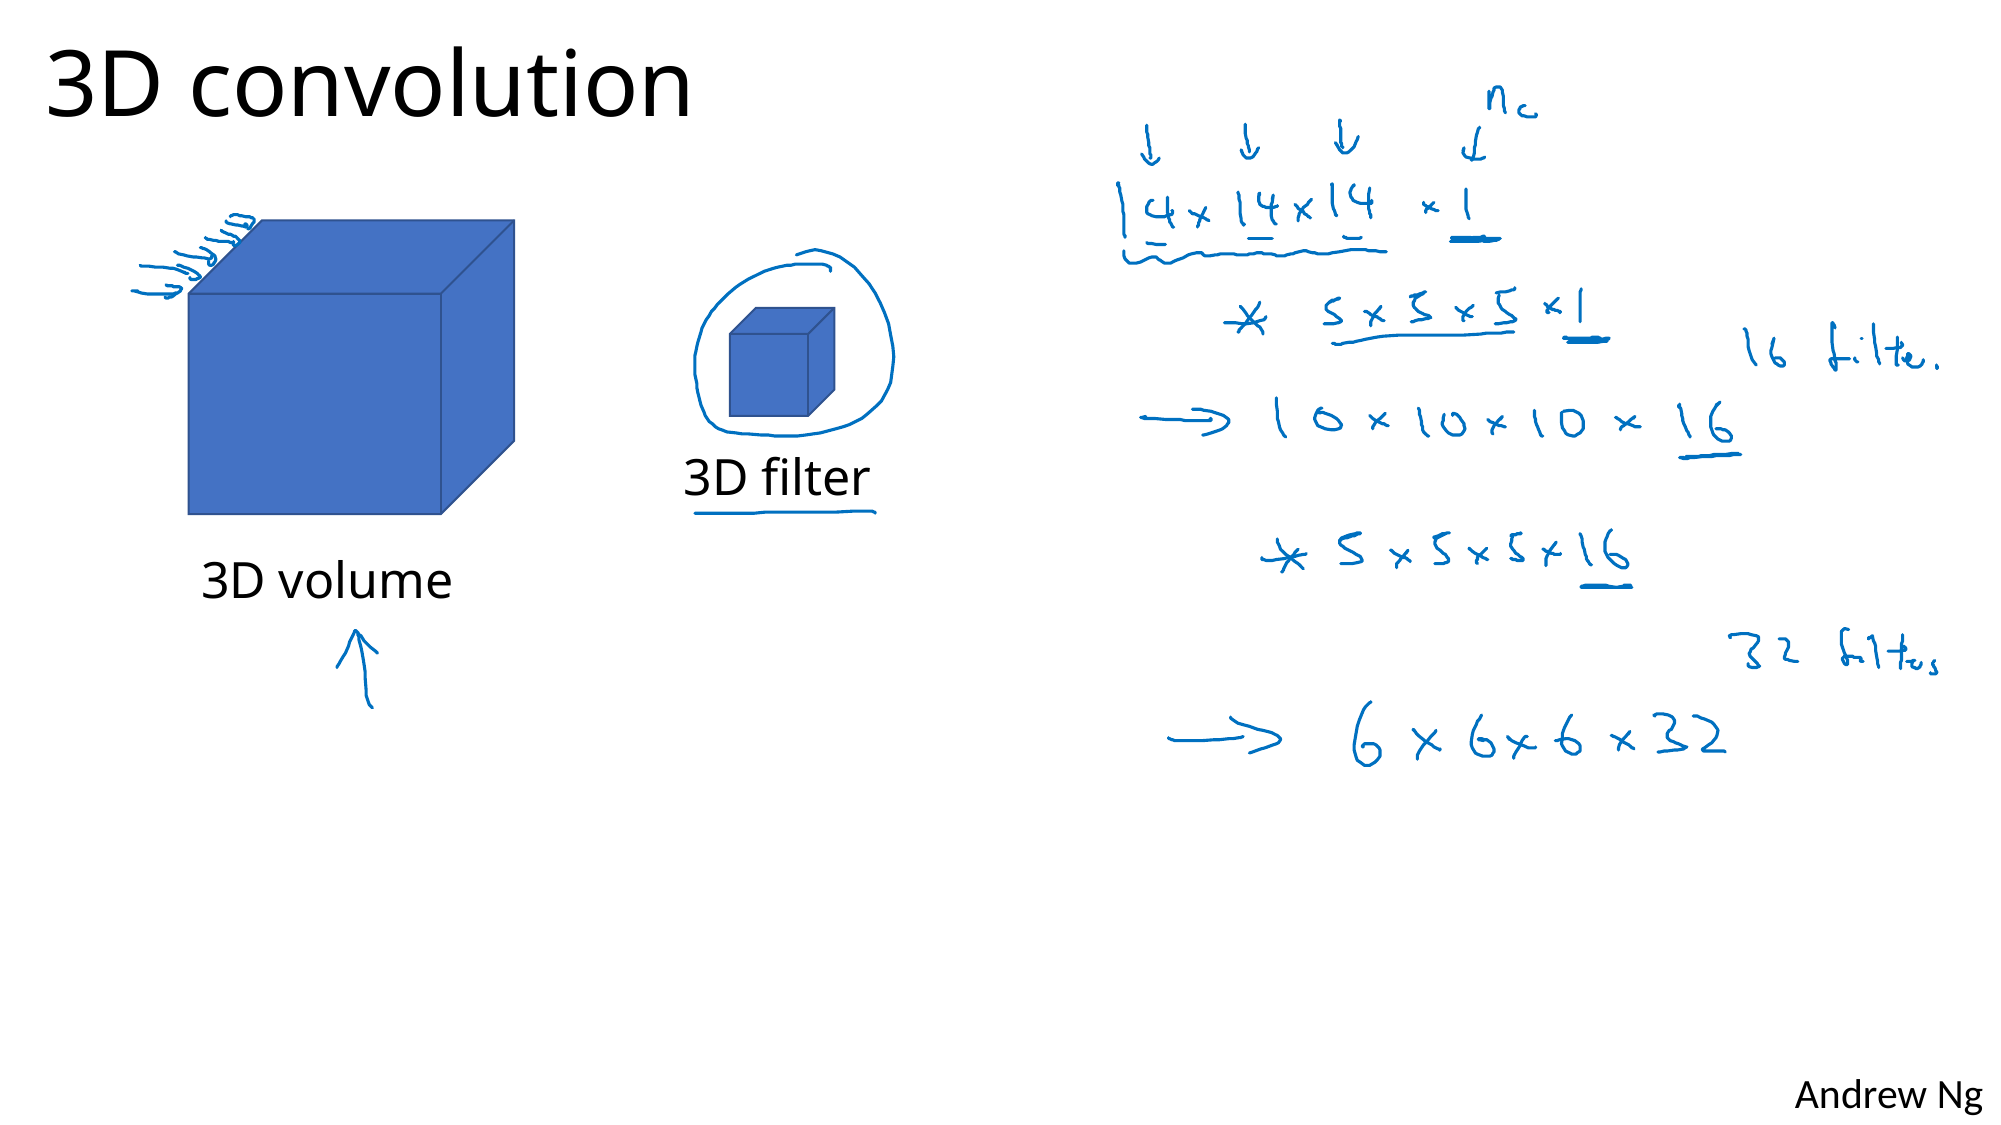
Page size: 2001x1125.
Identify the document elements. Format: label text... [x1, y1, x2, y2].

title 3D convolution [30, 29, 2000, 248]
picture [128, 83, 1943, 770]
